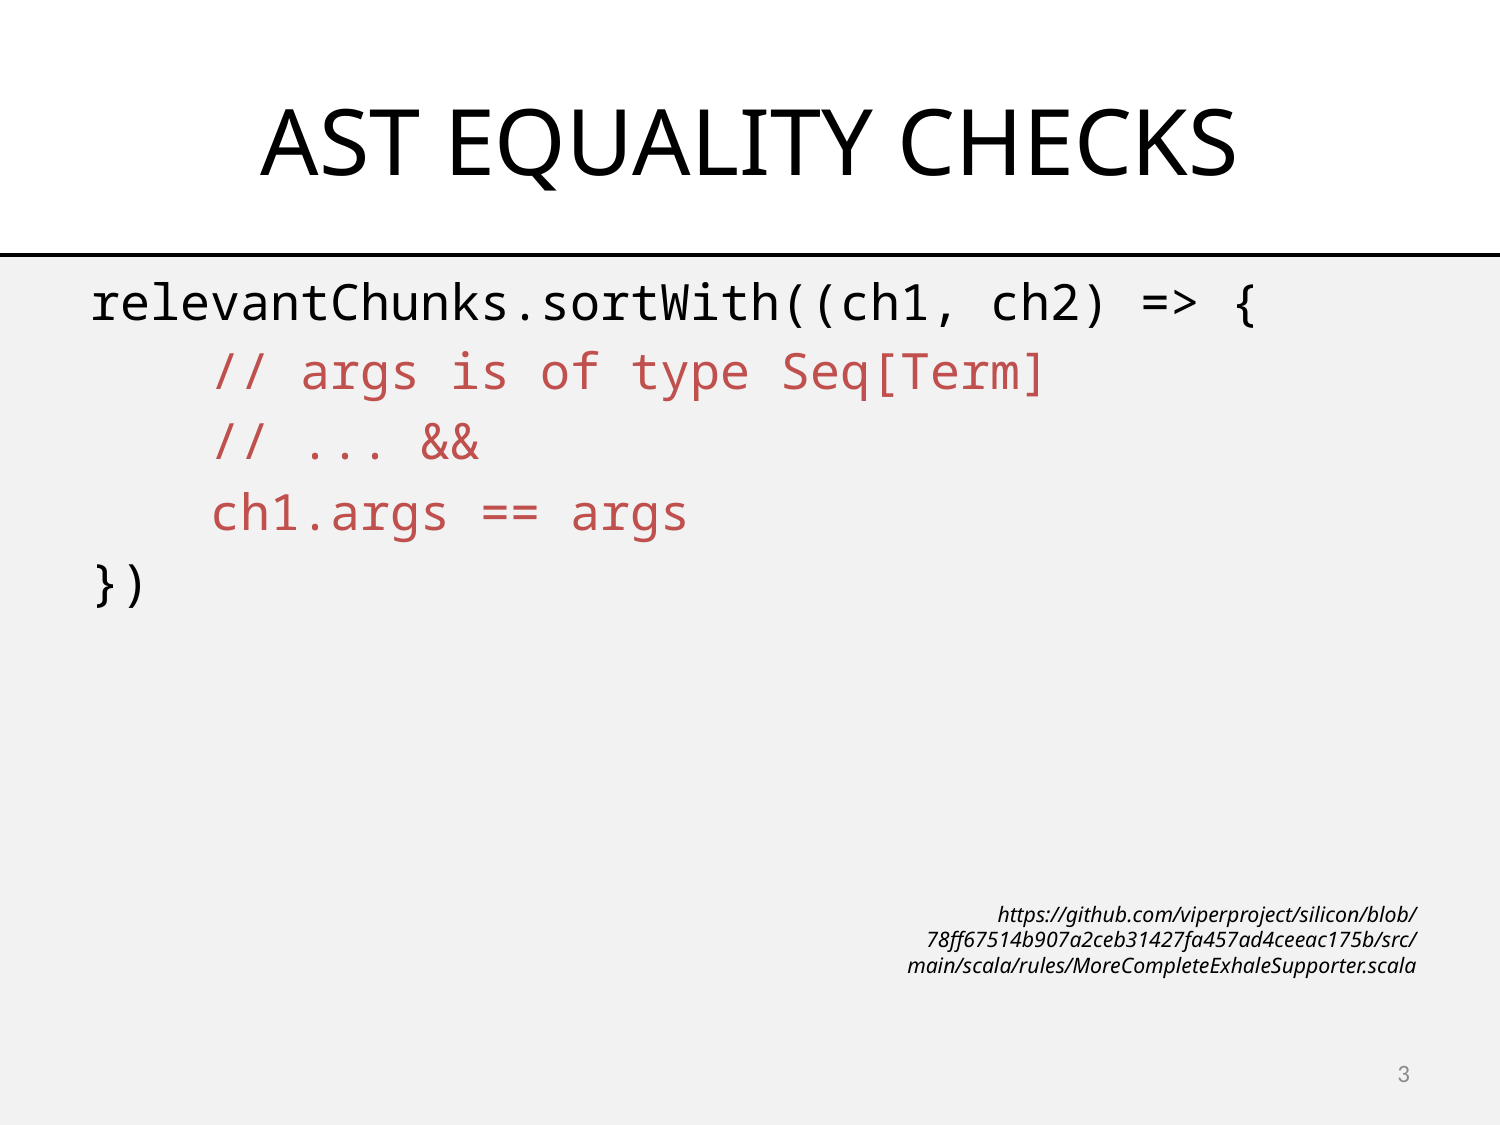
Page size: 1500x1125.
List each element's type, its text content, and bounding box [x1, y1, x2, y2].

title AST EQUALITY CHECKS [75, 45, 1425, 233]
list https://github.com/viperproject/silicon/blob/78ff67514b907a2ceb31427fa457ad4ceeac175b/src/main/scala/rules/MoreCompleteExhaleSupporter.scala [891, 893, 1432, 1008]
slide_number <number> [1074, 1042, 1425, 1103]
list relevantChunks.sortWith((ch1, ch2) => { // args is of type Seq[Term] // ... && ch1.args == args }) [75, 262, 1425, 1005]
